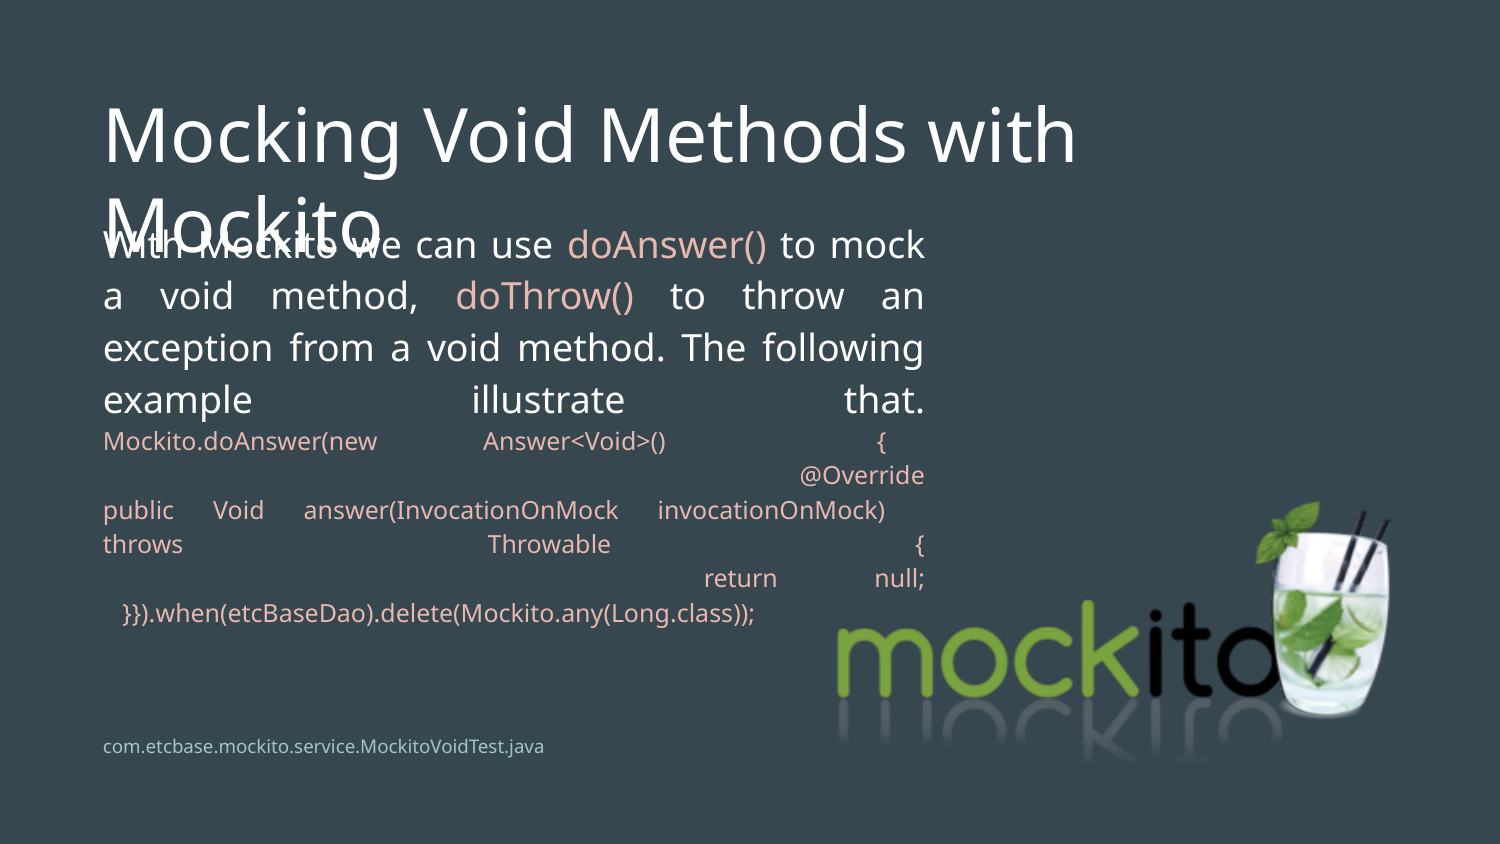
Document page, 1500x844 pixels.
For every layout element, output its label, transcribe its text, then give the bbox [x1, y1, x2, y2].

picture [772, 459, 1463, 797]
title com.etcbase.mockito.service.MockitoVoidTest.java [87, 719, 626, 773]
title With Mockito we can use doAnswer() to mock a void method, doThrow() to throw an exception from a void method. The following example illustrate that. Mockito.doAnswer(new Answer<Void>() { @Override public Void answer(InvocationOnMock invocationOnMock) throws Throwable { return null; }}).when(etcBaseDao).delete(Mockito.any(Long.class)); [87, 198, 941, 692]
title Mocking Void Methods with Mockito [87, 72, 1126, 199]
